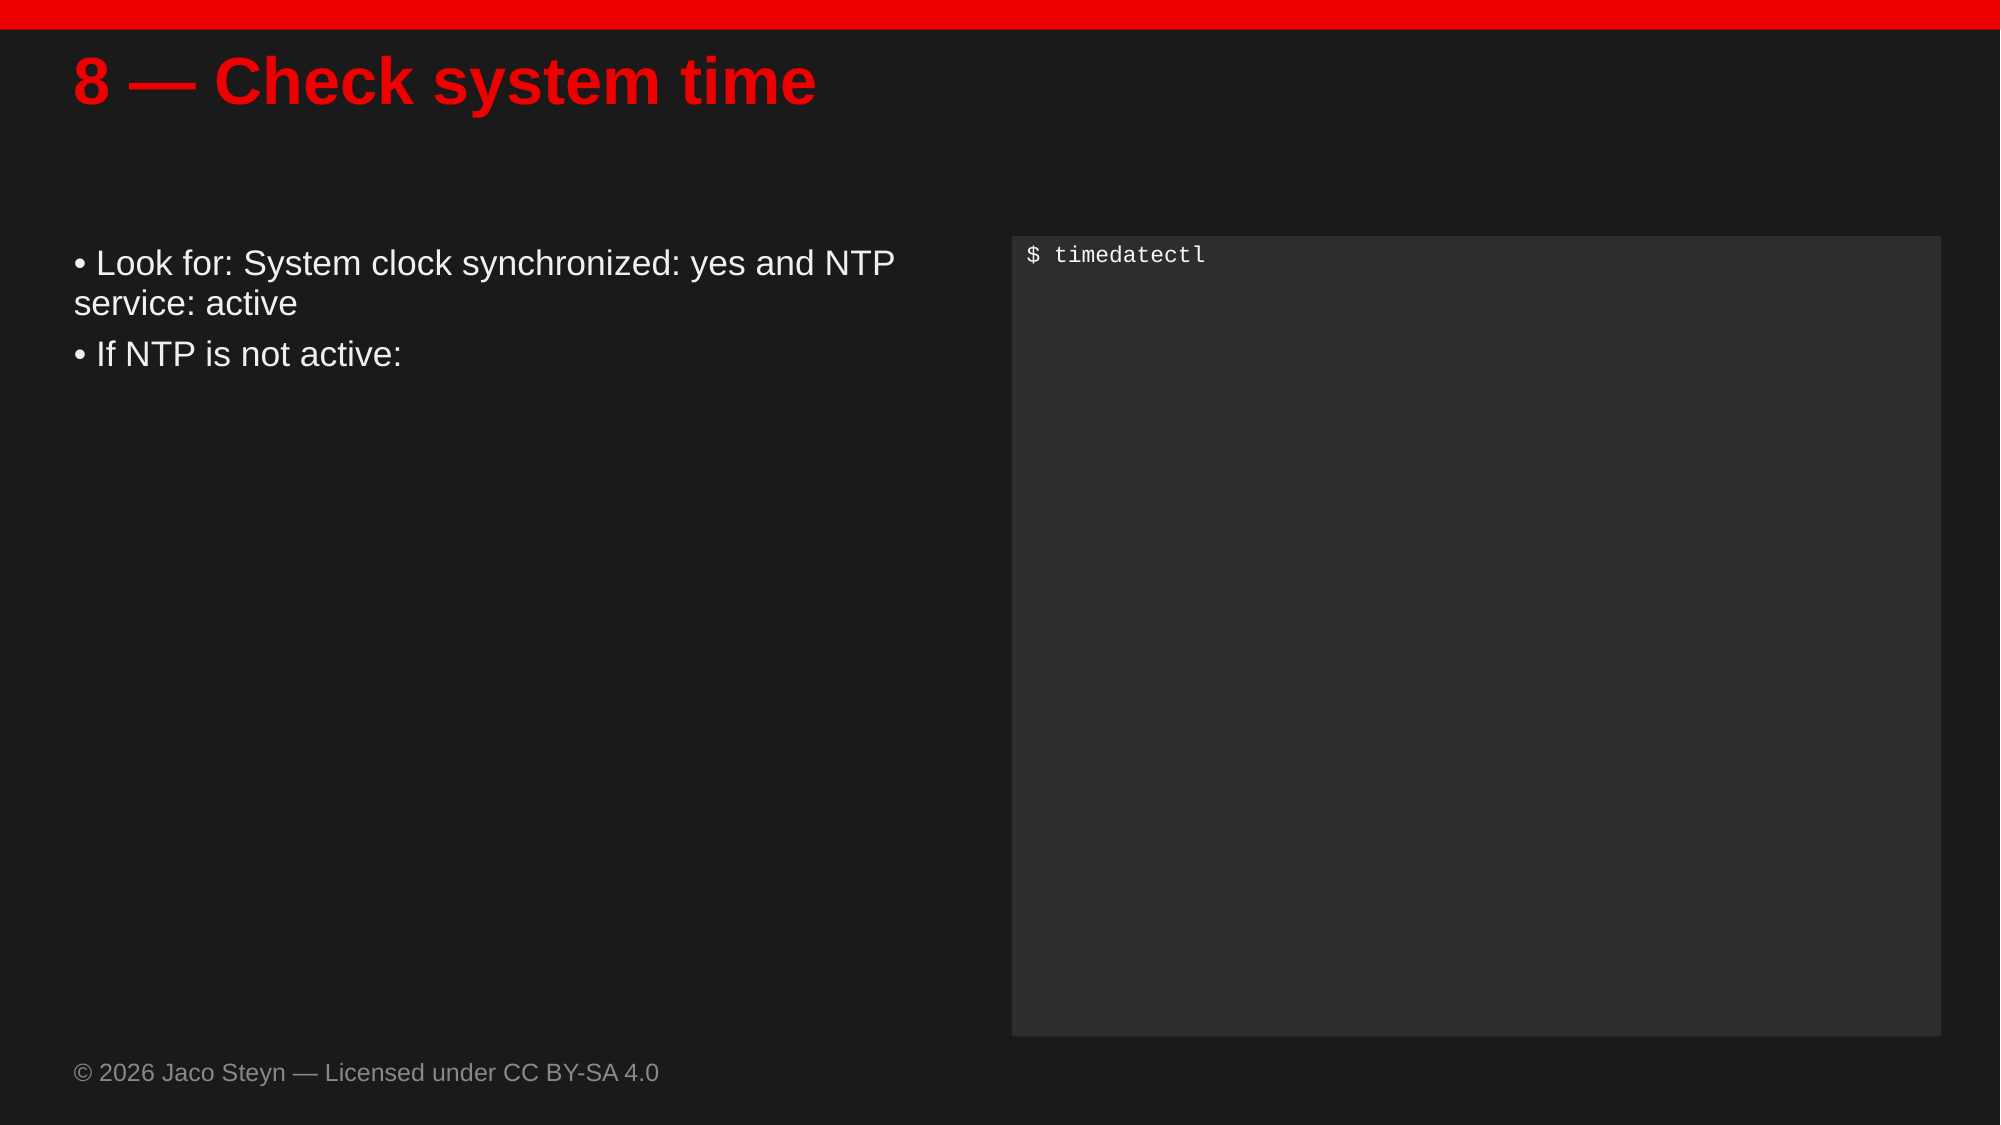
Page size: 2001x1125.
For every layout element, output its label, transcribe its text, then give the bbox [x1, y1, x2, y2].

text_box • Look for: System clock synchronized: yes and NTP service: active • If NTP is not active: [59, 236, 989, 1037]
text_box [0, 0, 2001, 30]
text_box $ timedatectl [1011, 236, 1942, 1037]
text_box 8 — Check system time [59, 36, 1942, 208]
text_box © 2026 Jaco Steyn — Licensed under CC BY-SA 4.0 [59, 1051, 1942, 1093]
